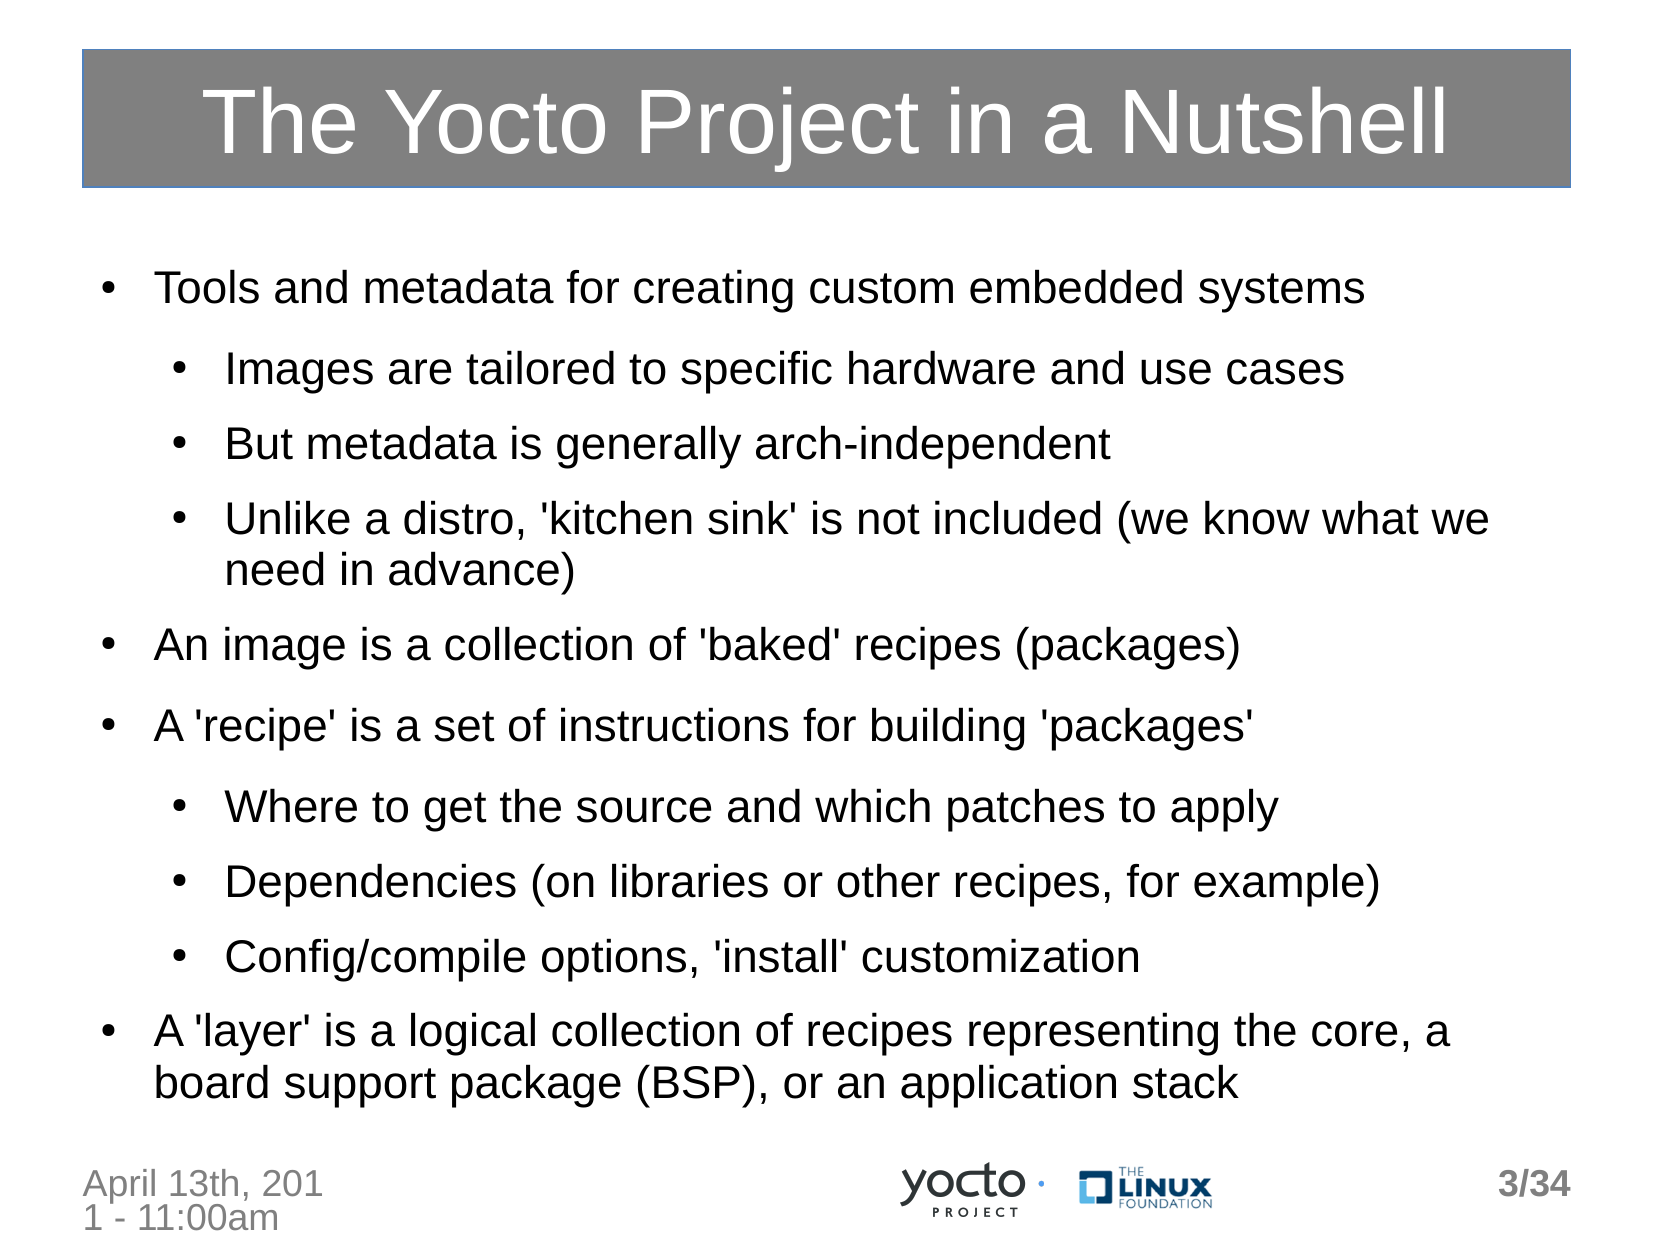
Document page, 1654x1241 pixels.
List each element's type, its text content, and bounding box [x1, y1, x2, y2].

title The Yocto Project in a Nutshell [82, 56, 1571, 188]
picture [900, 1162, 1044, 1217]
list Tools and metadata for creating custom embedded systems Images are tailored to specific hardware and use cases But metadata is generally arch-independent Unlike a distro, 'kitchen sink' is not included (we know what we need in advance) An image is a collection of 'baked' recipes (packages) A 'recipe' is a set of instructions for building 'packages' Where to get the source and which patches to apply Dependencies (on libraries or other recipes, for example) Config/compile options, 'install' customization A 'layer' is a logical collection of recipes representing the core, a board support package (BSP), or an application stack [82, 262, 1571, 1109]
picture [1075, 1162, 1215, 1211]
